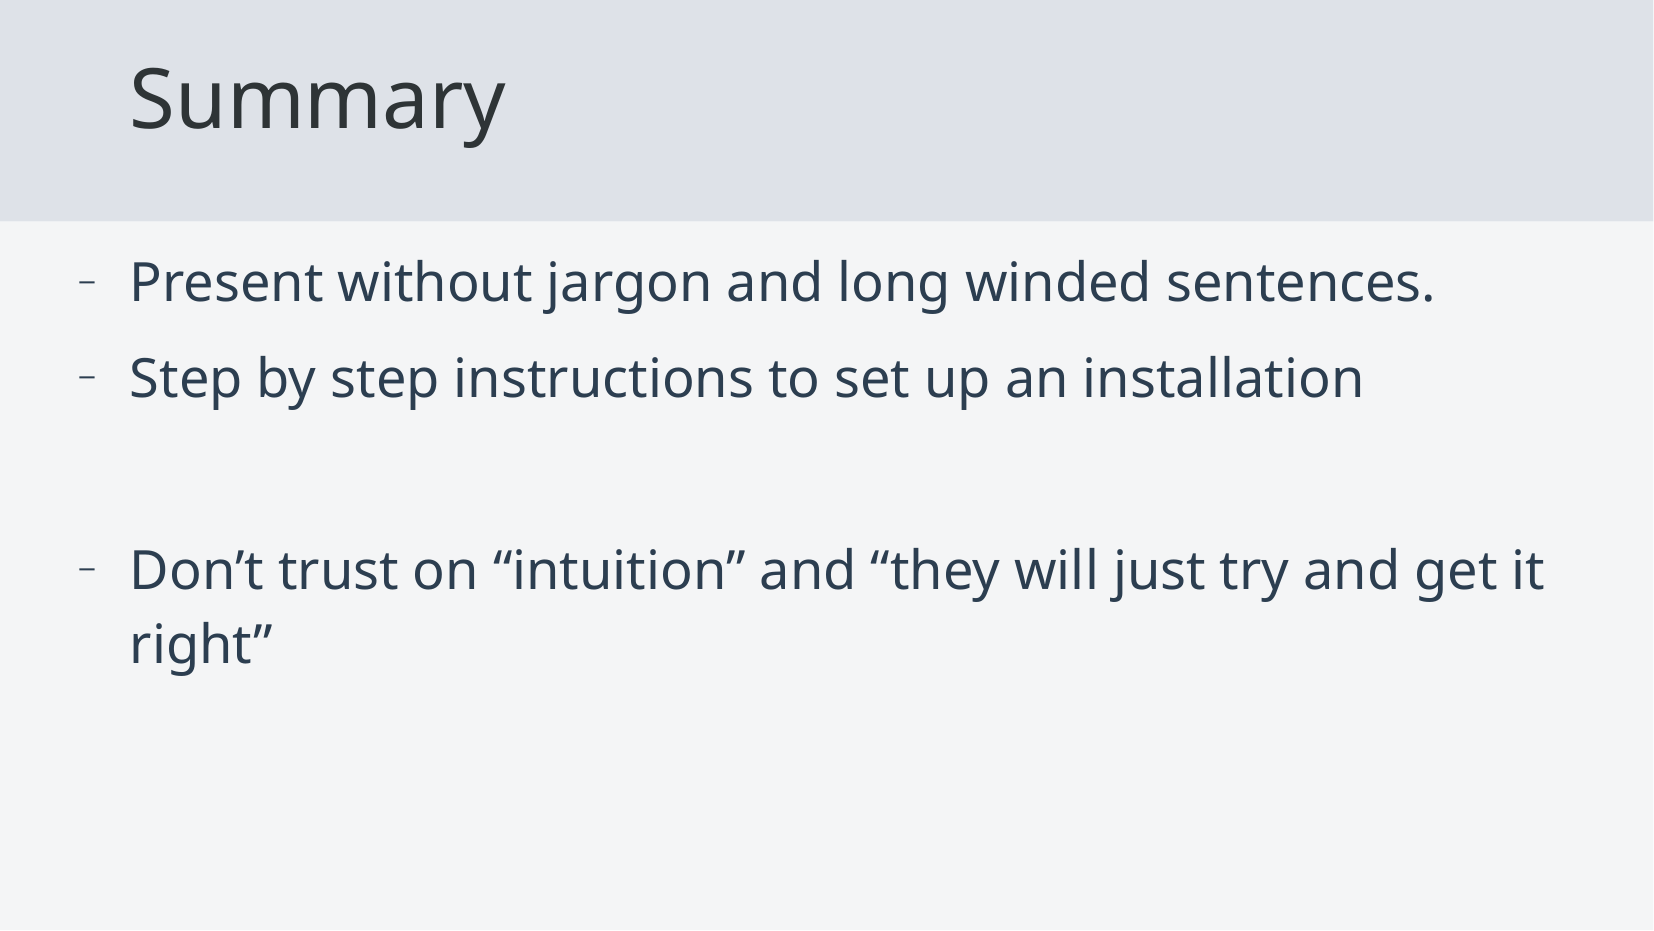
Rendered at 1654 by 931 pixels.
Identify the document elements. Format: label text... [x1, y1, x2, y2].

list Present without jargon and long winded sentences. Step by step instructions to set up an installation Don’t trust on “intuition” and “they will just try and get it right” [59, 243, 1595, 864]
title Summary [129, 37, 1654, 155]
